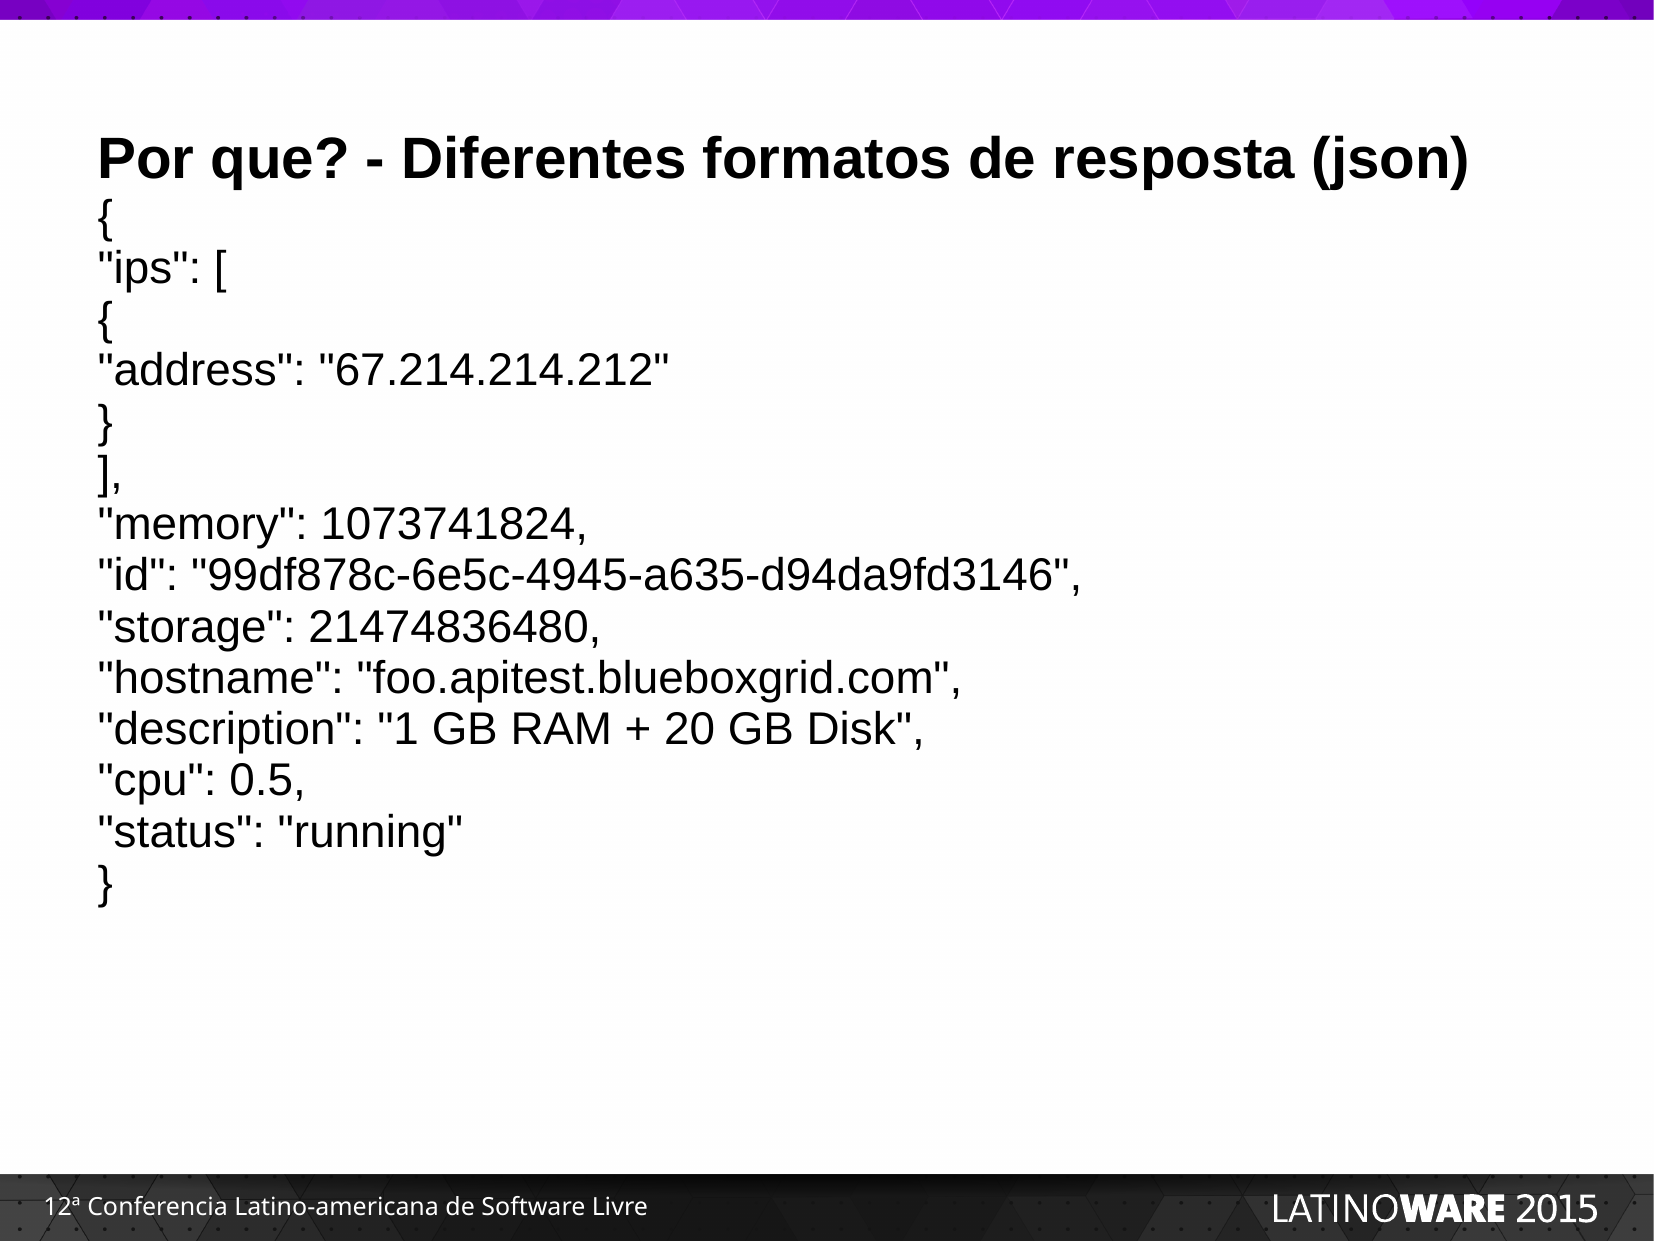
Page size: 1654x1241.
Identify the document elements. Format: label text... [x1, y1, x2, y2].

text_box Por que? - Diferentes formatos de resposta (json) { "ips": [ { "address": "67.214.214.212" } ], "memory": 1073741824, "id": "99df878c-6e5c-4945-a635-d94da9fd3146", "storage": 21474836480, "hostname": "foo.apitest.blueboxgrid.com", "description": "1 GB RAM + 20 GB Disk", "cpu": 0.5, "status": "running" } [82, 118, 1571, 1081]
text_box 12ª Conferencia Latino-americana de Software Livre [28, 1181, 1127, 1239]
picture [0, 0, 1654, 1241]
